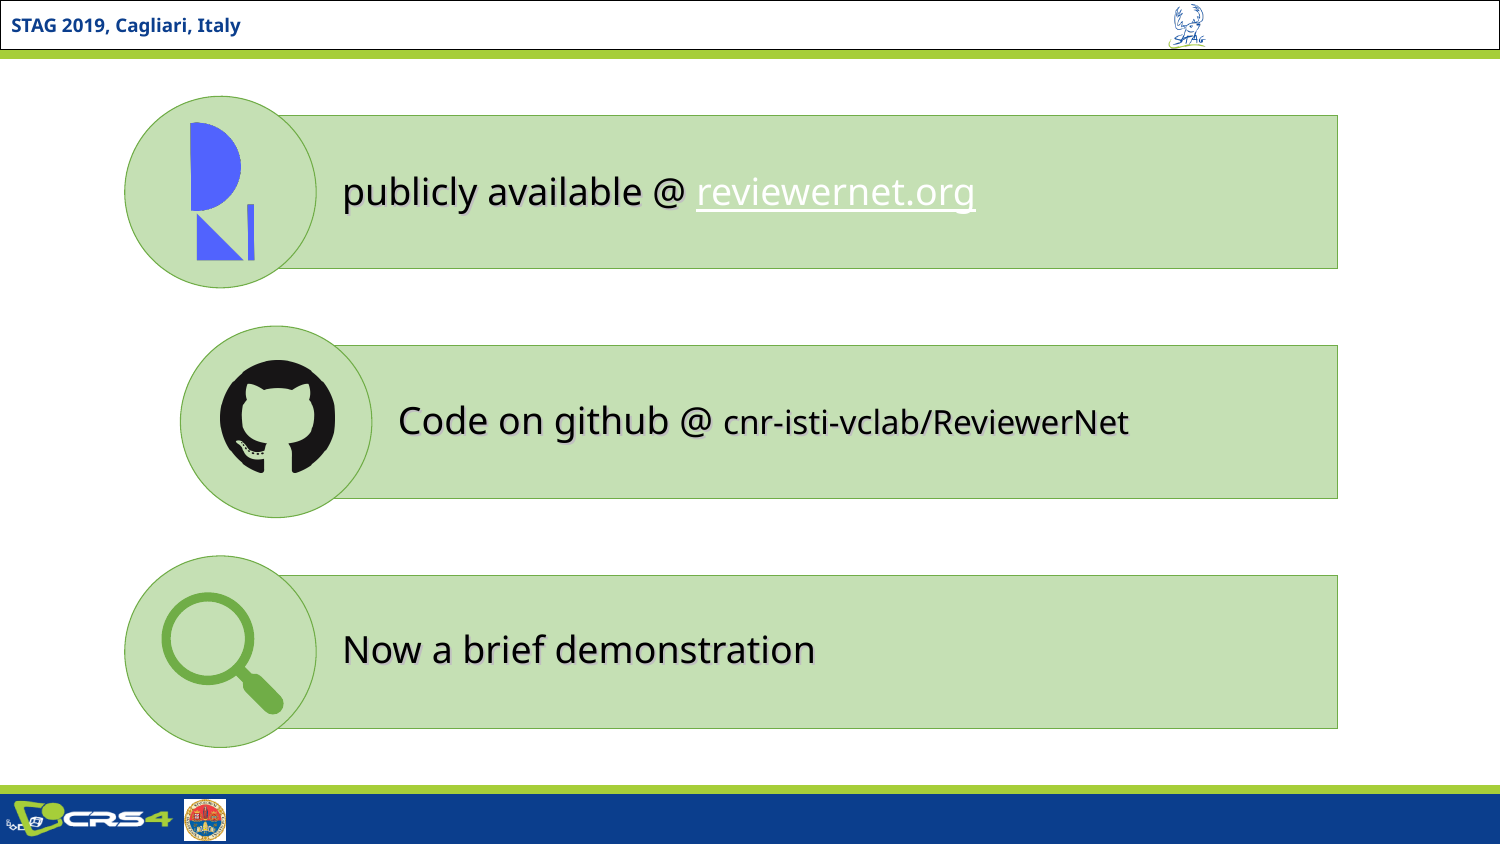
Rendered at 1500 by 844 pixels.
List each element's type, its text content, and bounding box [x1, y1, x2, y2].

text_box [164, 729, 277, 748]
picture [220, 359, 335, 474]
picture [147, 578, 298, 729]
text_box Code on github @ cnr-isti-vclab/ReviewerNet [335, 345, 1338, 499]
text_box publicly available @ reviewernet.org [279, 115, 1338, 269]
text_box [298, 595, 317, 708]
text_box [124, 590, 147, 714]
text_box [180, 326, 372, 518]
text_box [159, 555, 282, 578]
text_box Now a brief demonstration [280, 575, 1338, 729]
picture [167, 118, 278, 267]
text_box [124, 96, 317, 288]
